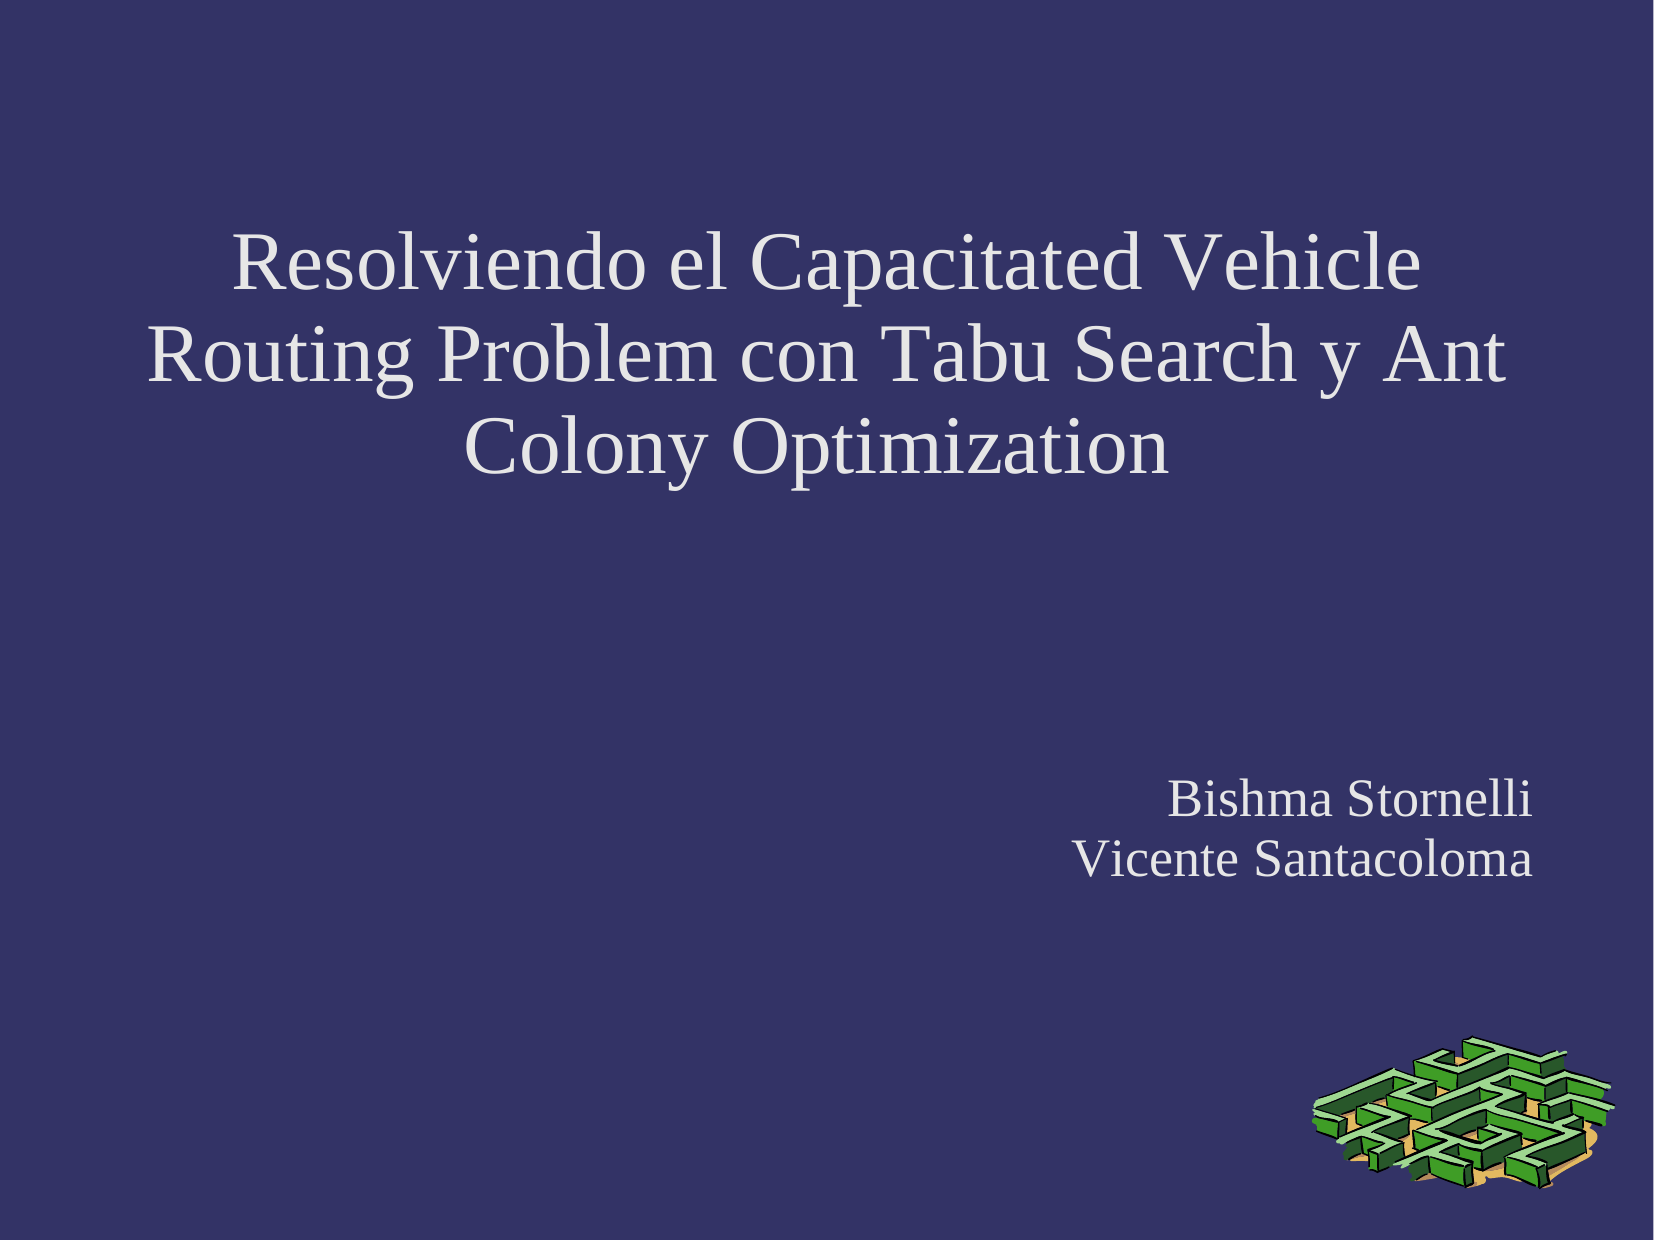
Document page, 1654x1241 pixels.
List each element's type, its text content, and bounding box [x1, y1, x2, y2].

subtitle Resolviendo el Capacitated Vehicle Routing Problem con Tabu Search y Ant Colony Optimization Bishma Stornelli Vicente Santacoloma [121, 19, 1534, 1085]
